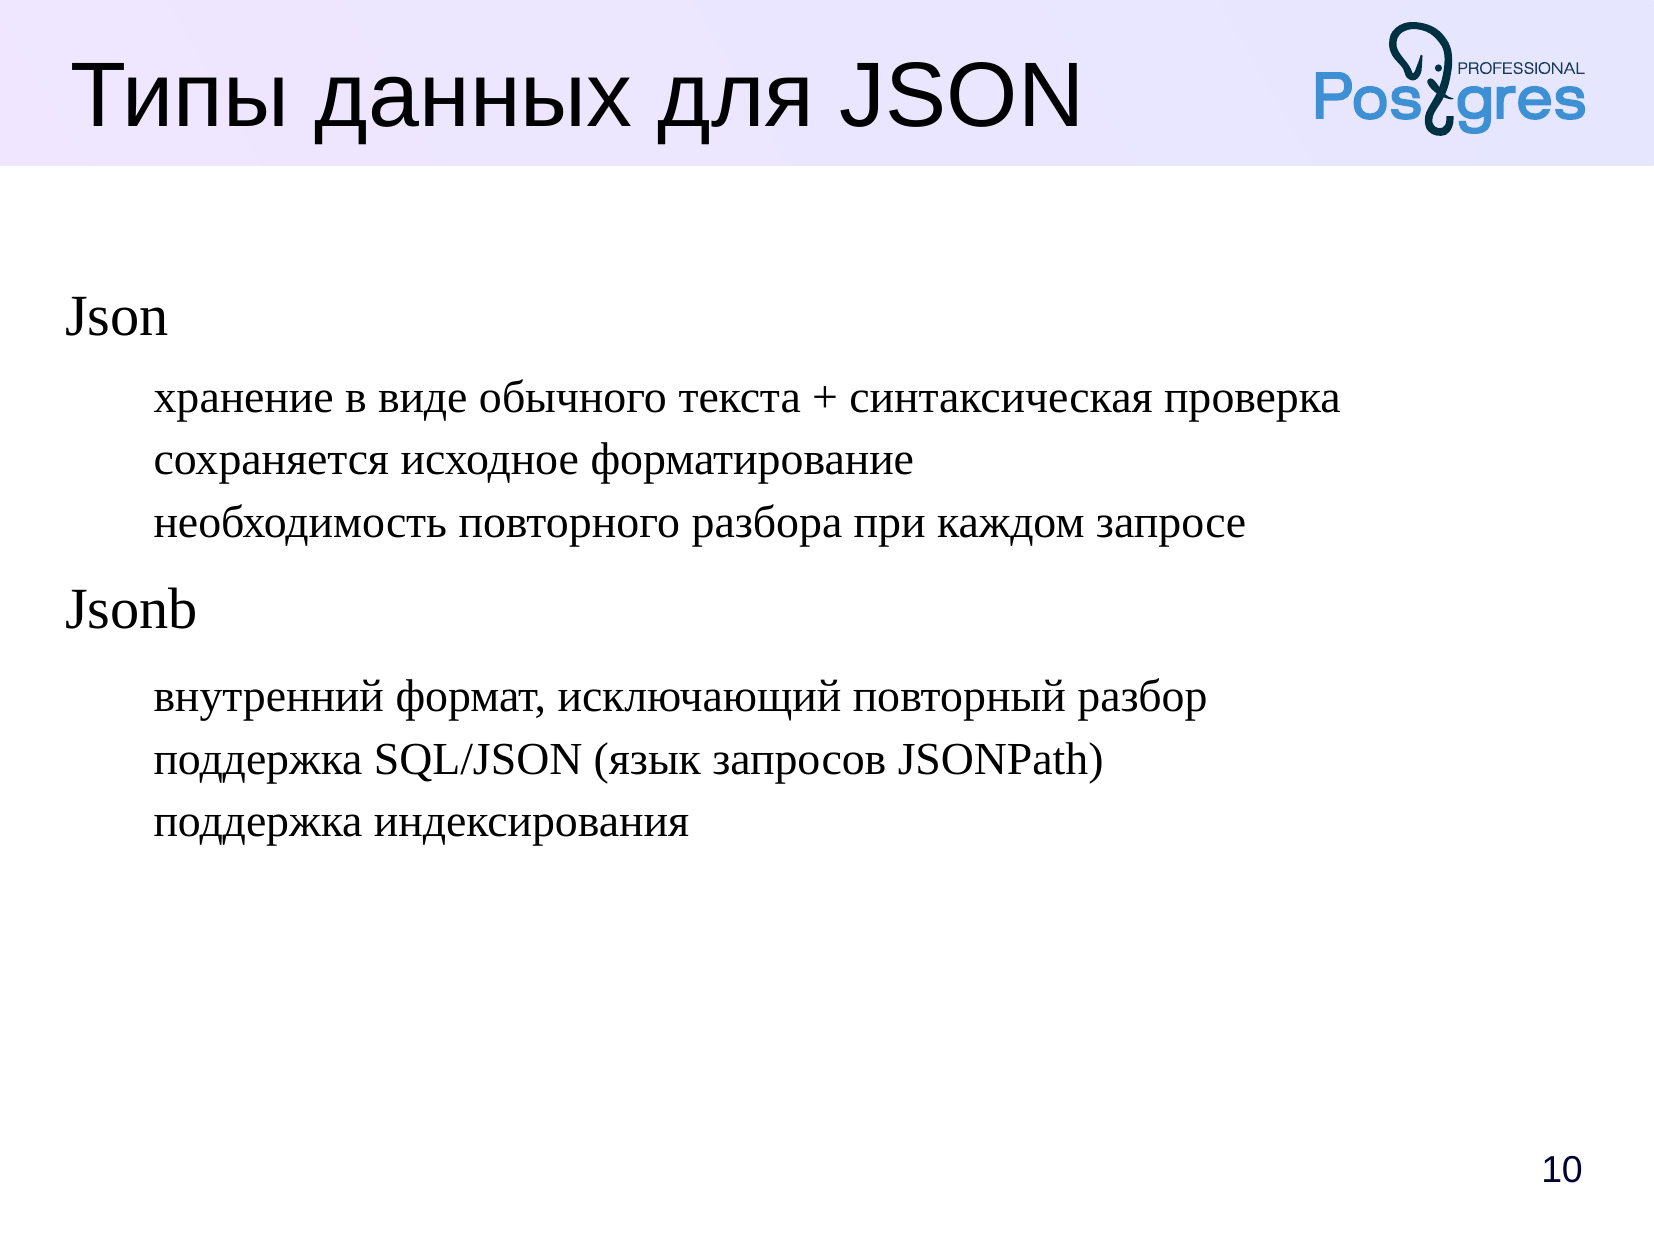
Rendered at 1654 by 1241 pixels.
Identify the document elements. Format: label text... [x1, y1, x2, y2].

title Типы данных для JSON [70, 43, 1241, 147]
list Json хранение в виде обычного текста + синтаксическая проверка сохраняется исходное форматирование необходимость повторного разбора при каждом запросе Jsonb внутренний формат, исключающий повторный разбор поддержка SQL/JSON (язык запросов JSONPath) поддержка индексирования [64, 283, 1577, 1141]
